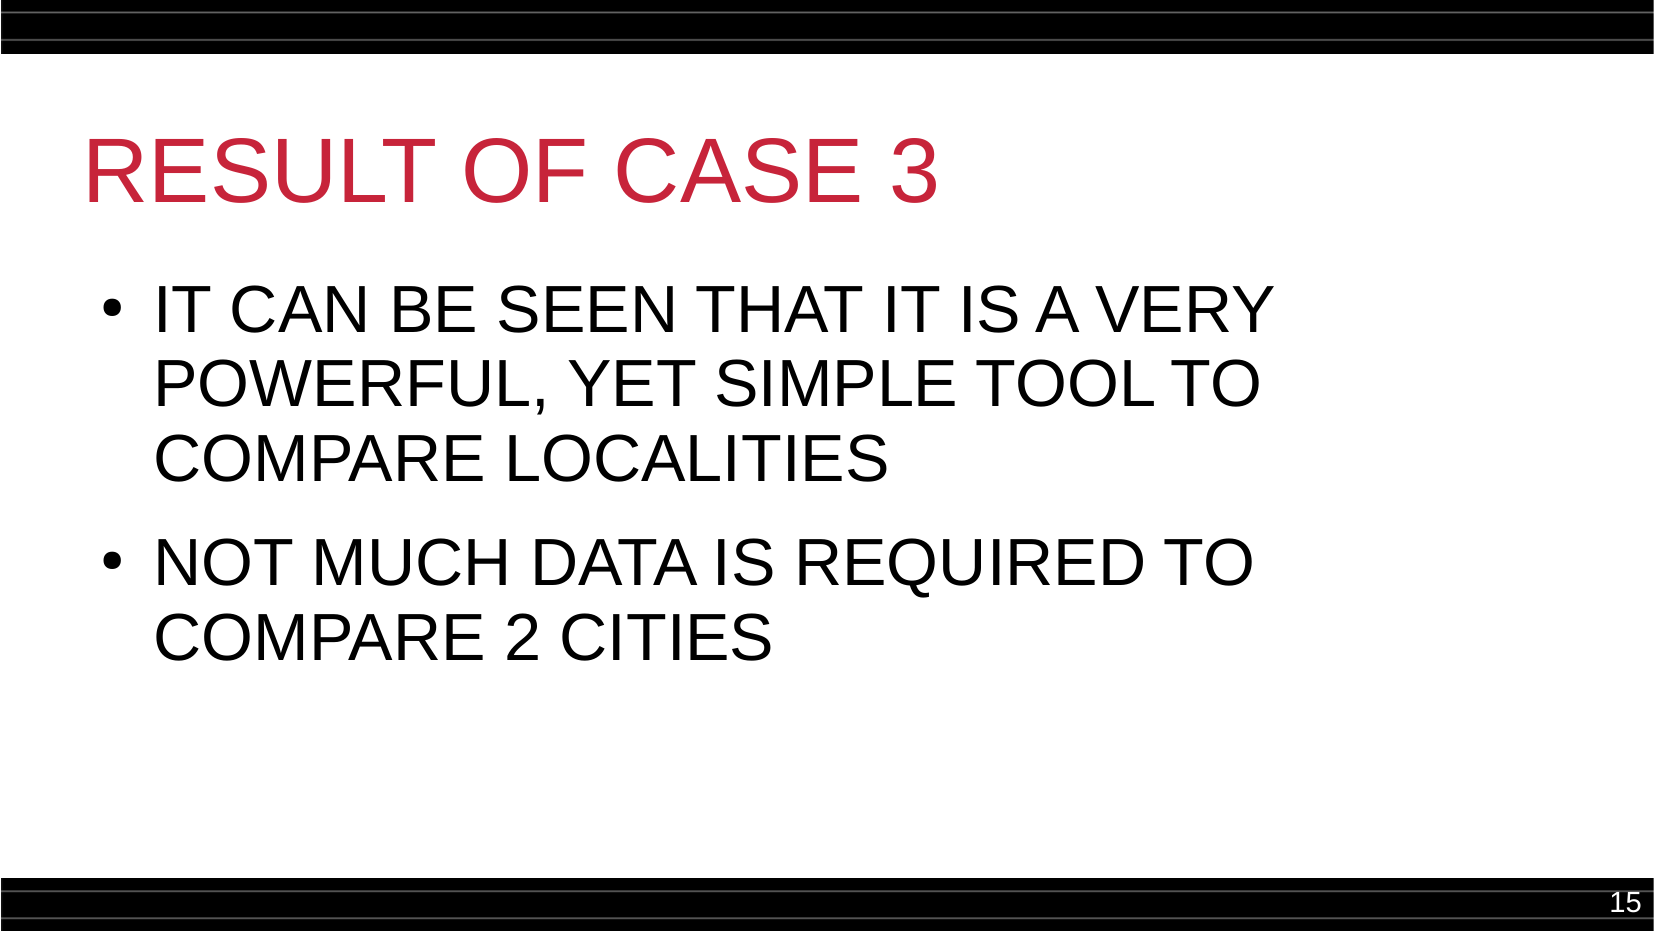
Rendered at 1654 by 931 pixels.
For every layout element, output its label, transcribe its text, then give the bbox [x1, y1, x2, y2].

picture [1, 0, 1654, 54]
title RESULT OF CASE 3 [82, 92, 1571, 249]
list IT CAN BE SEEN THAT IT IS A VERY POWERFUL, YET SIMPLE TOOL TO COMPARE LOCALITIES NOT MUCH DATA IS REQUIRED TO COMPARE 2 CITIES [82, 271, 1571, 758]
picture [1, 878, 1654, 931]
